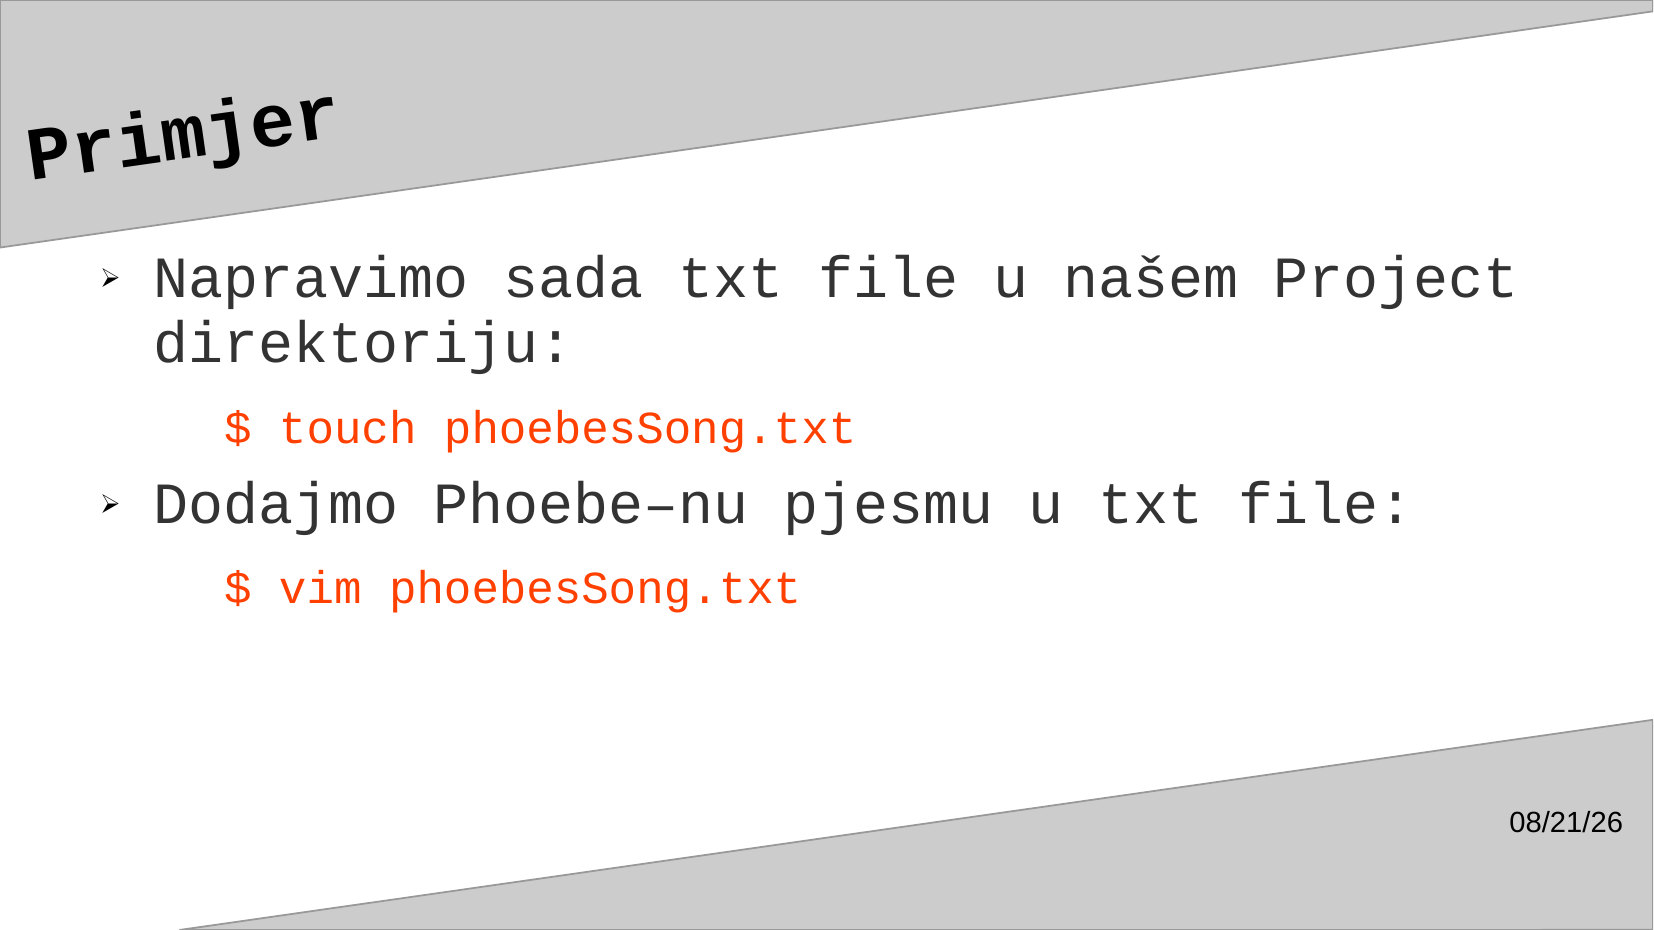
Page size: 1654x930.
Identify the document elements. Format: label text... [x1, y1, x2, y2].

list Napravimo sada txt file u našem Project direktoriju: $ touch phoebesSong.txt Dodajmo Phoebe–nu pjesmu u txt file: $ vim phoebesSong.txt [82, 248, 1538, 788]
title Primjer [16, 0, 1501, 239]
